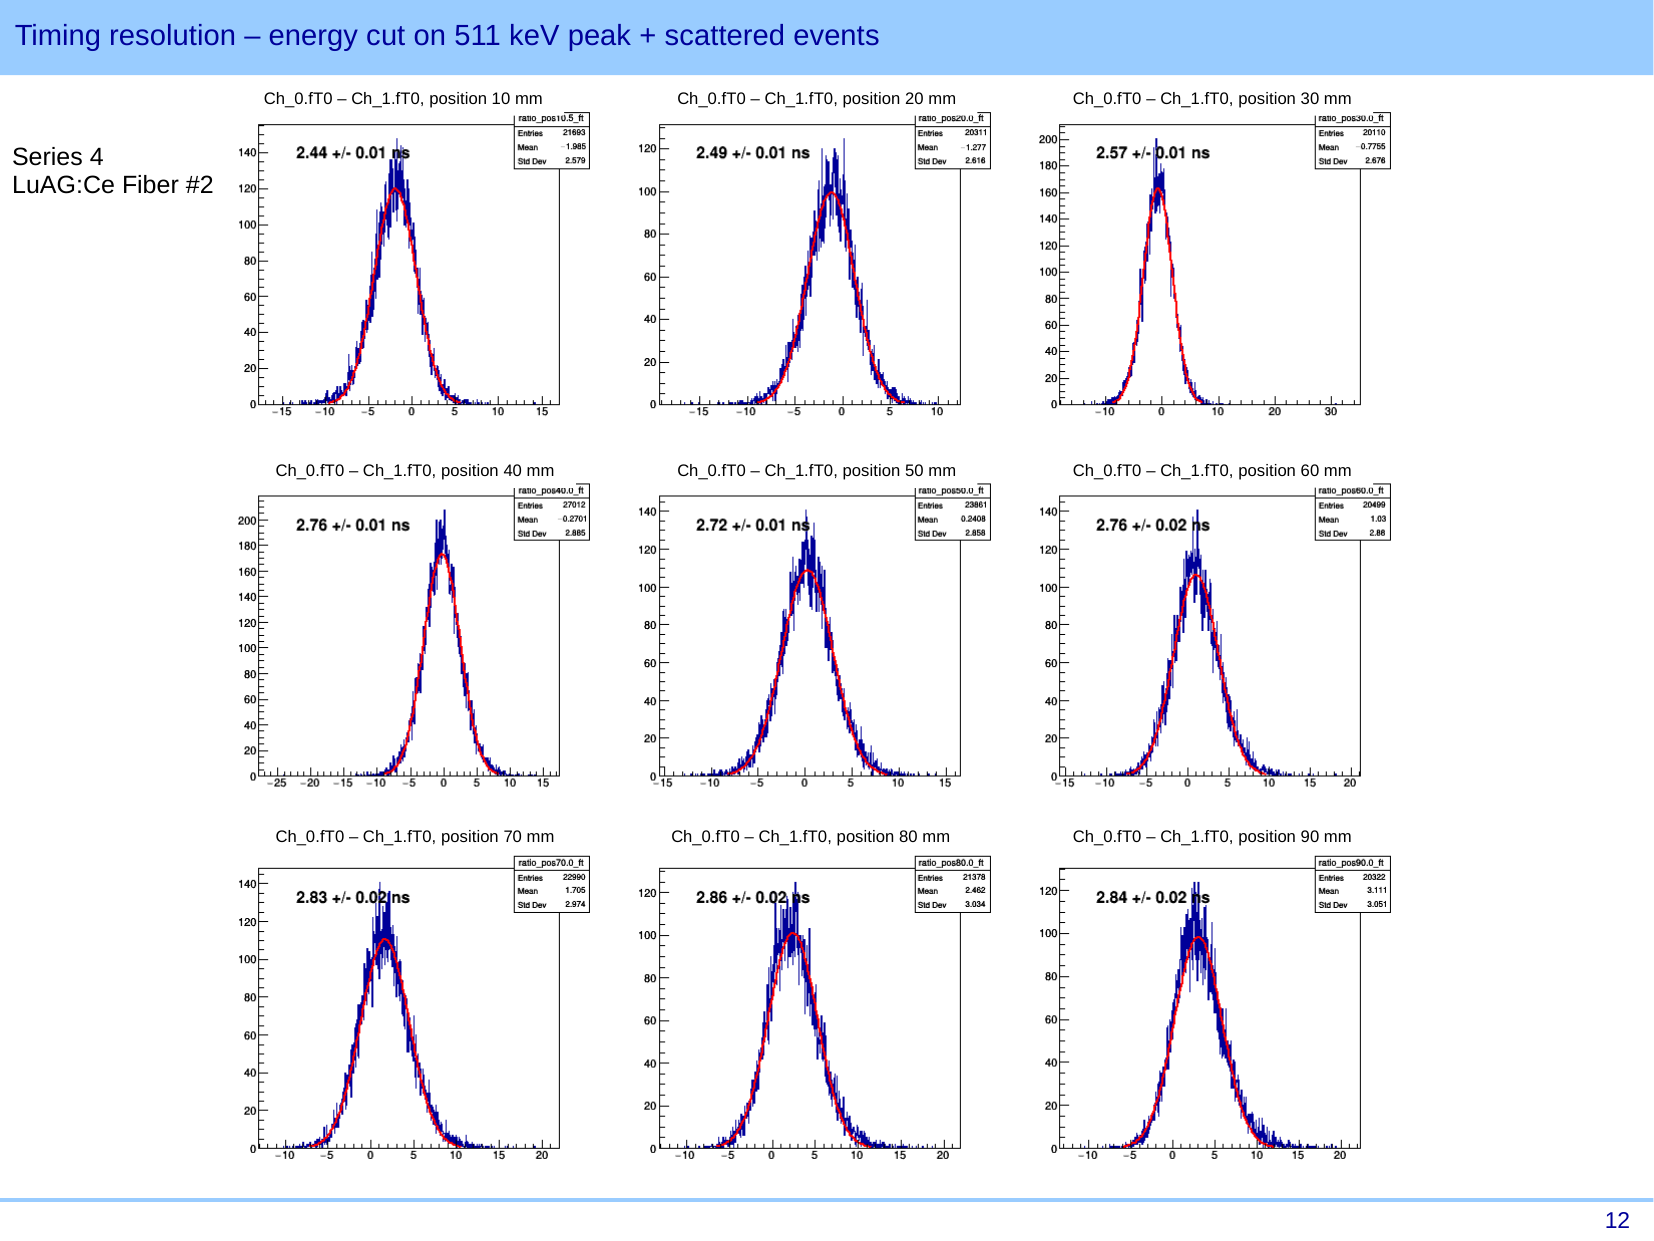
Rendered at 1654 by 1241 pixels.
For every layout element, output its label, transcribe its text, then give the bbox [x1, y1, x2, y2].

text_box [0, 0, 1654, 76]
picture [210, 79, 1411, 1195]
text_box 12 [1590, 1200, 1654, 1241]
text_box Series 4 LuAG:Ce Fiber #2 [0, 135, 253, 207]
text_box Ch_0.fT0 – Ch_1.fT0, position 30 mm [1058, 81, 1374, 116]
text_box Ch_0.fT0 – Ch_1.fT0, position 10 mm [249, 81, 565, 116]
text_box Ch_0.fT0 – Ch_1.fT0, position 90 mm [1058, 820, 1374, 855]
text_box Timing resolution – energy cut on 511 keV peak + scattered events [0, 11, 1096, 60]
text_box Ch_0.fT0 – Ch_1.fT0, position 80 mm [656, 820, 972, 855]
text_box Ch_0.fT0 – Ch_1.fT0, position 60 mm [1058, 453, 1374, 488]
text_box Ch_0.fT0 – Ch_1.fT0, position 40 mm [260, 454, 576, 488]
text_box Ch_0.fT0 – Ch_1.fT0, position 50 mm [662, 453, 978, 488]
text_box Ch_0.fT0 – Ch_1.fT0, position 20 mm [662, 81, 978, 116]
text_box Ch_0.fT0 – Ch_1.fT0, position 70 mm [260, 820, 576, 855]
